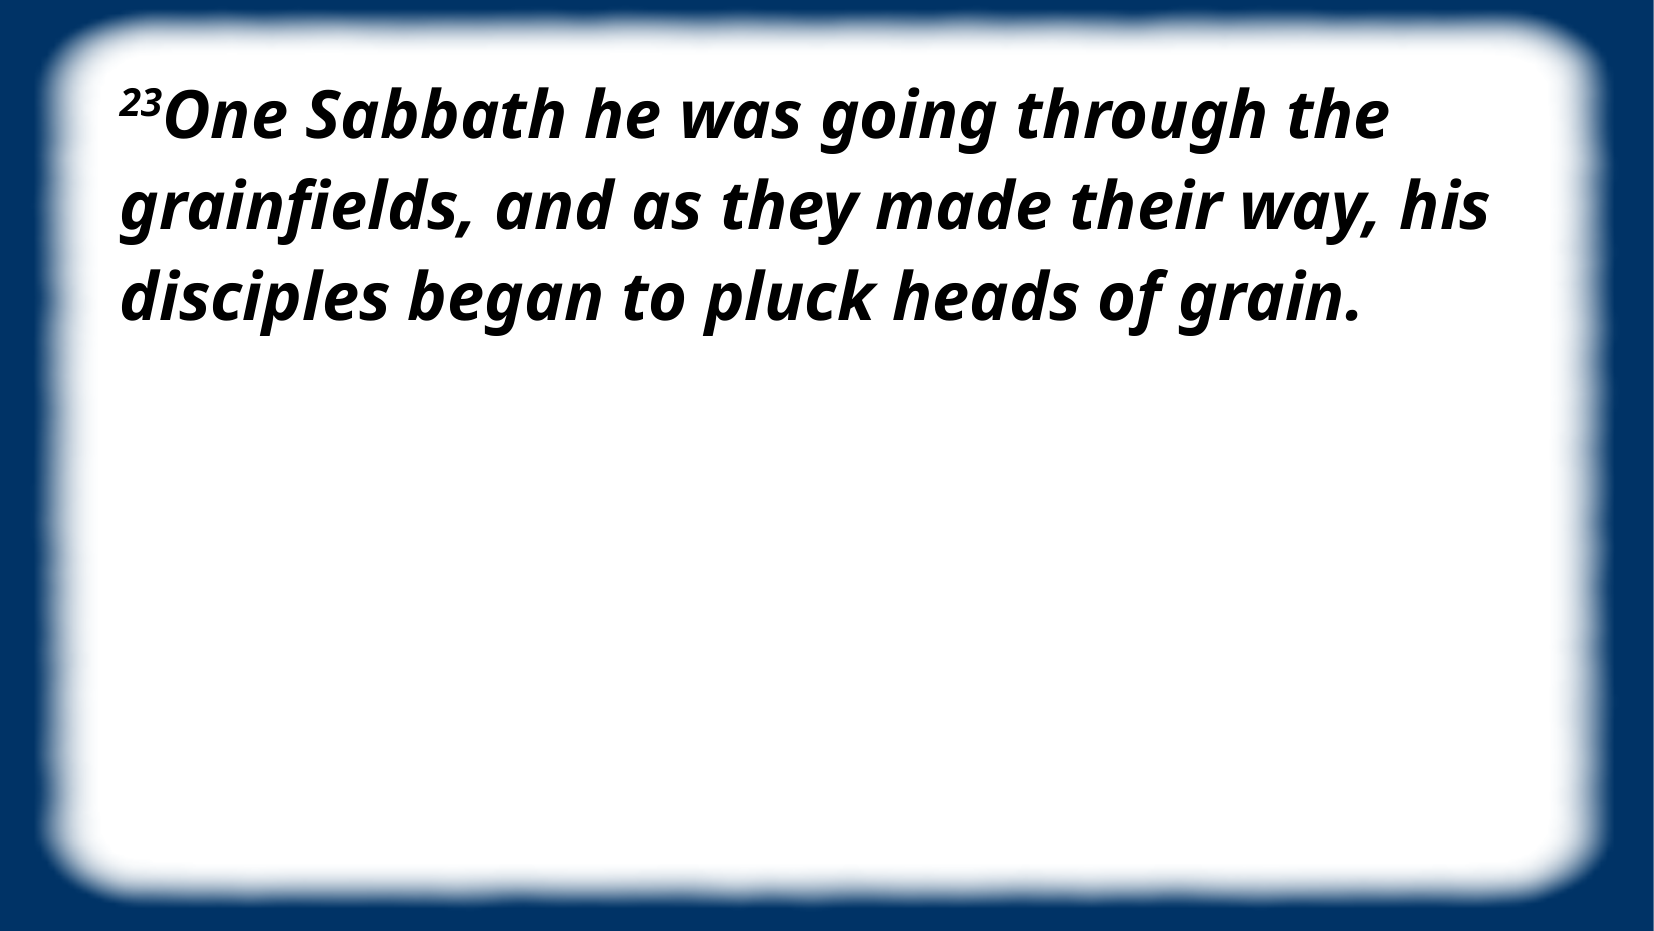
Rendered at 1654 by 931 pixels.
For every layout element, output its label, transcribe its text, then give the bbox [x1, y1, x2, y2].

text_box 23One Sabbath he was going through the grainfields, and as they made their way, his disciples began to pluck heads of grain. [105, 60, 1546, 342]
picture [0, 0, 1654, 931]
